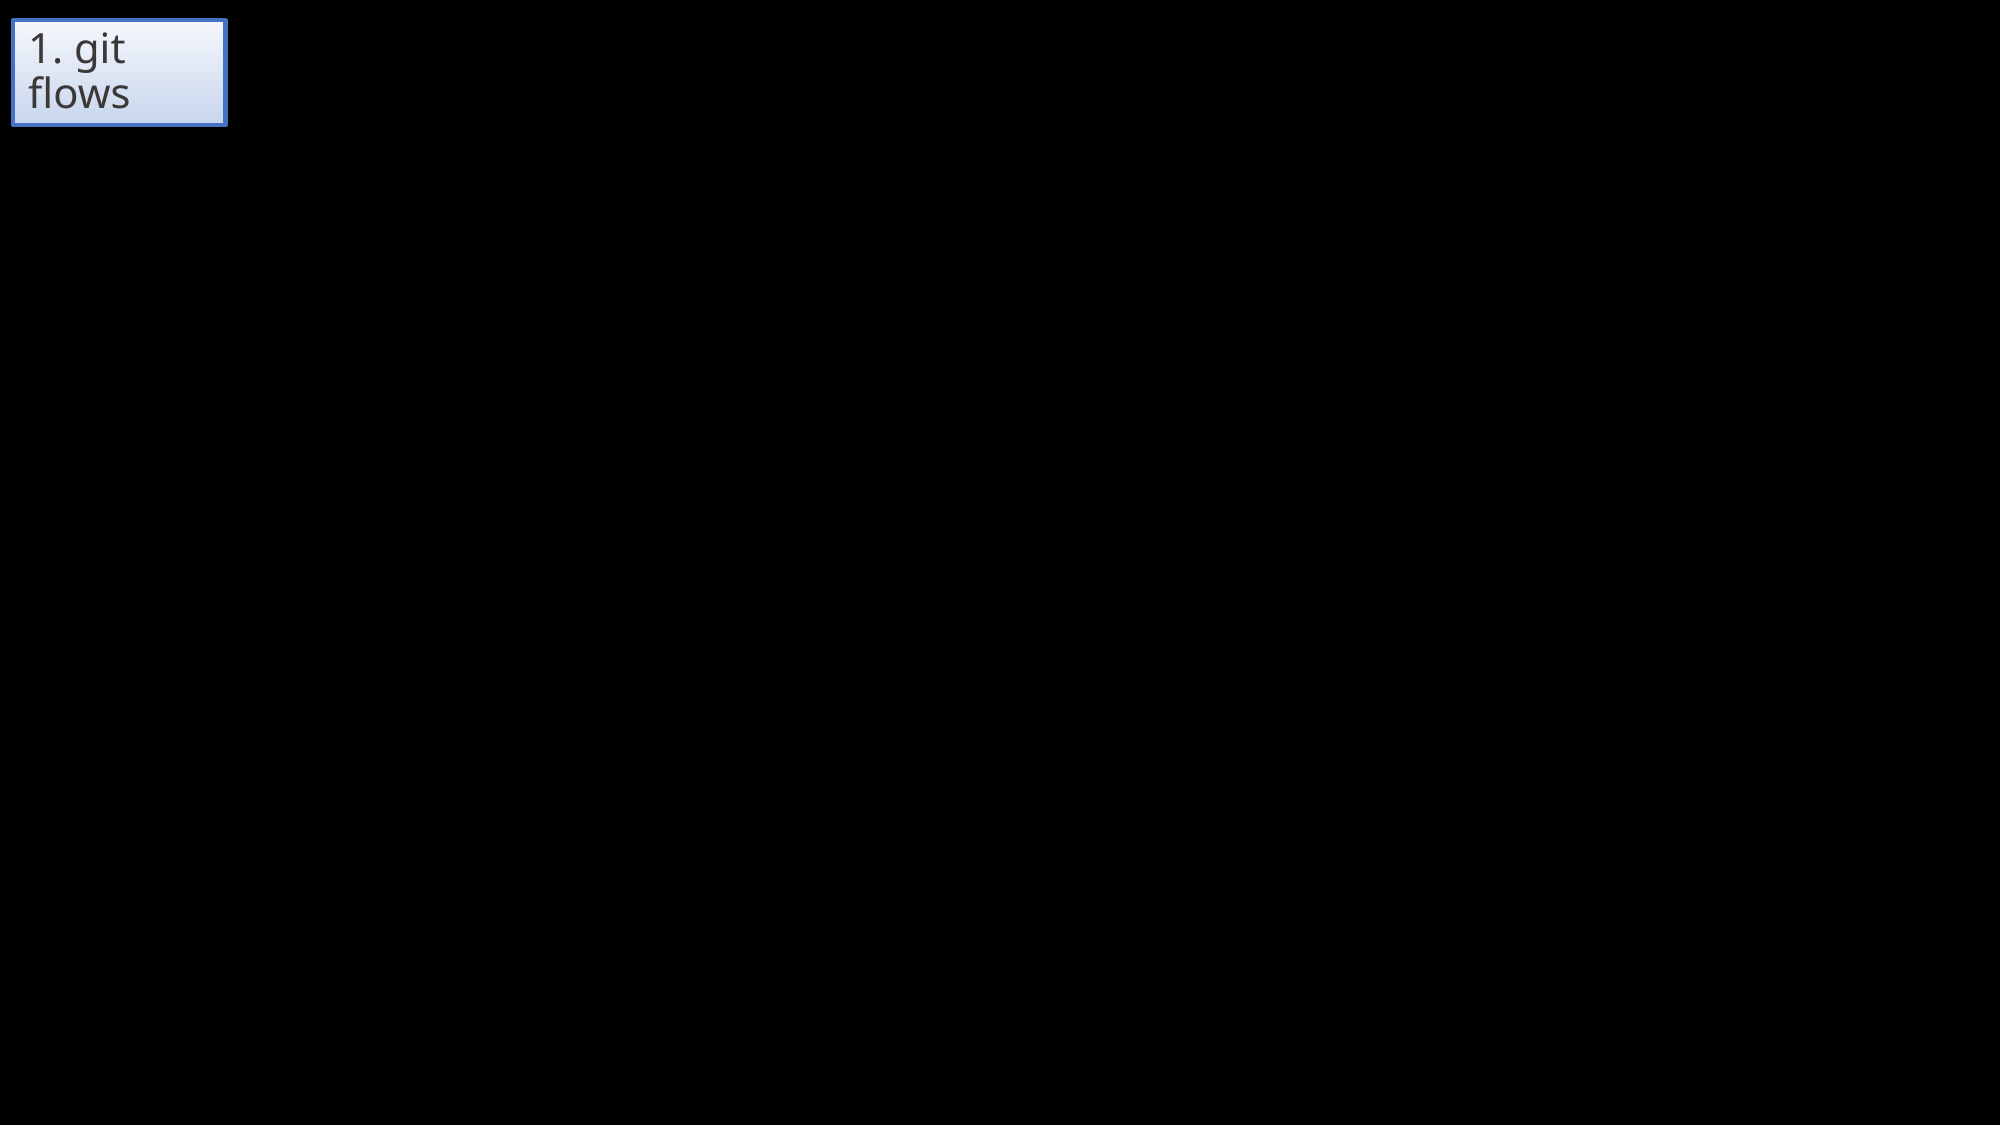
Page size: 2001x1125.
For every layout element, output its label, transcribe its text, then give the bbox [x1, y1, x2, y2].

title 1. git flows [13, 20, 226, 81]
